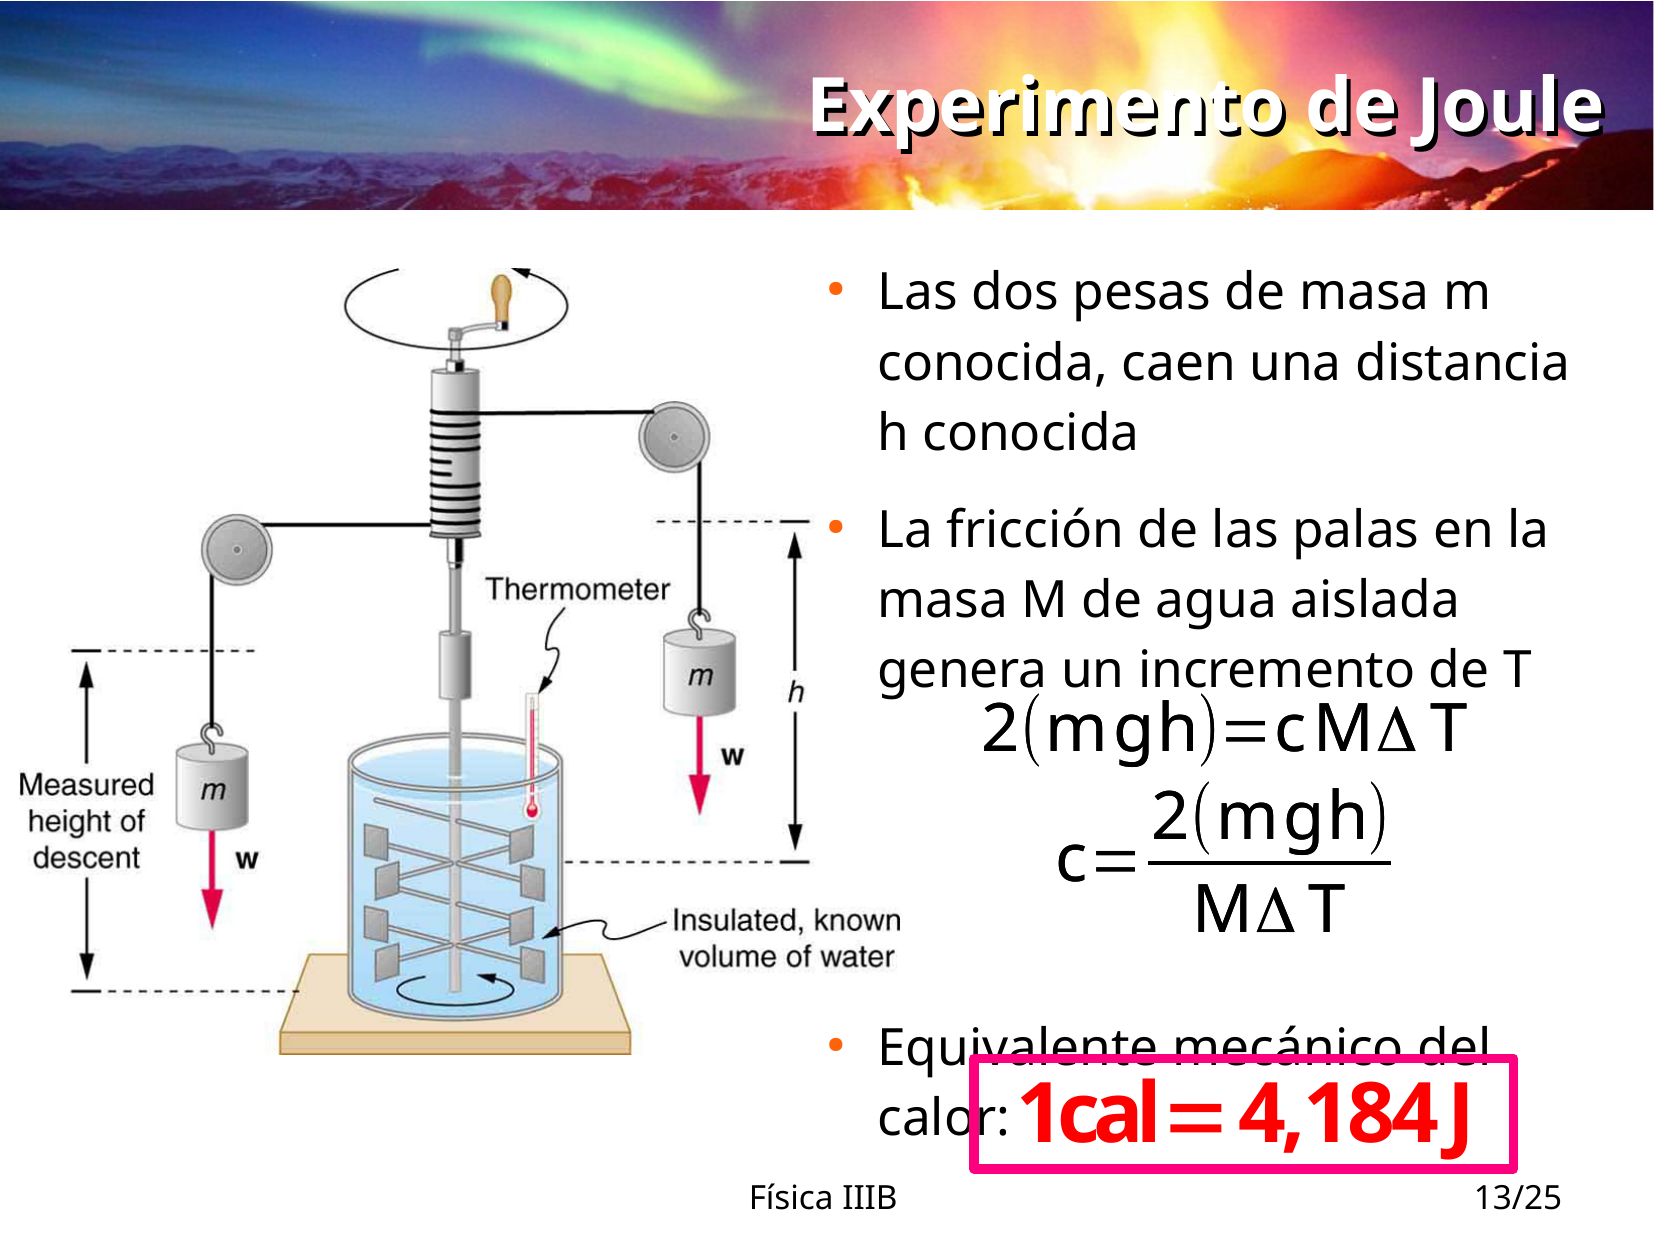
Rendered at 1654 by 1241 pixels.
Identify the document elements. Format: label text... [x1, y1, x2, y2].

chart [975, 687, 1474, 950]
chart [978, 1062, 1509, 1165]
chart [701, 578, 820, 638]
picture [19, 268, 810, 1055]
title Experimento de Joule [45, 15, 1606, 191]
list Las dos pesas de masa m conocida, caen una distancia h conocida La fricción de las palas en la masa M de agua aislada genera un incremento de T Equivalente mecánico del calor: [810, 255, 1606, 1156]
picture [0, 1, 1654, 210]
